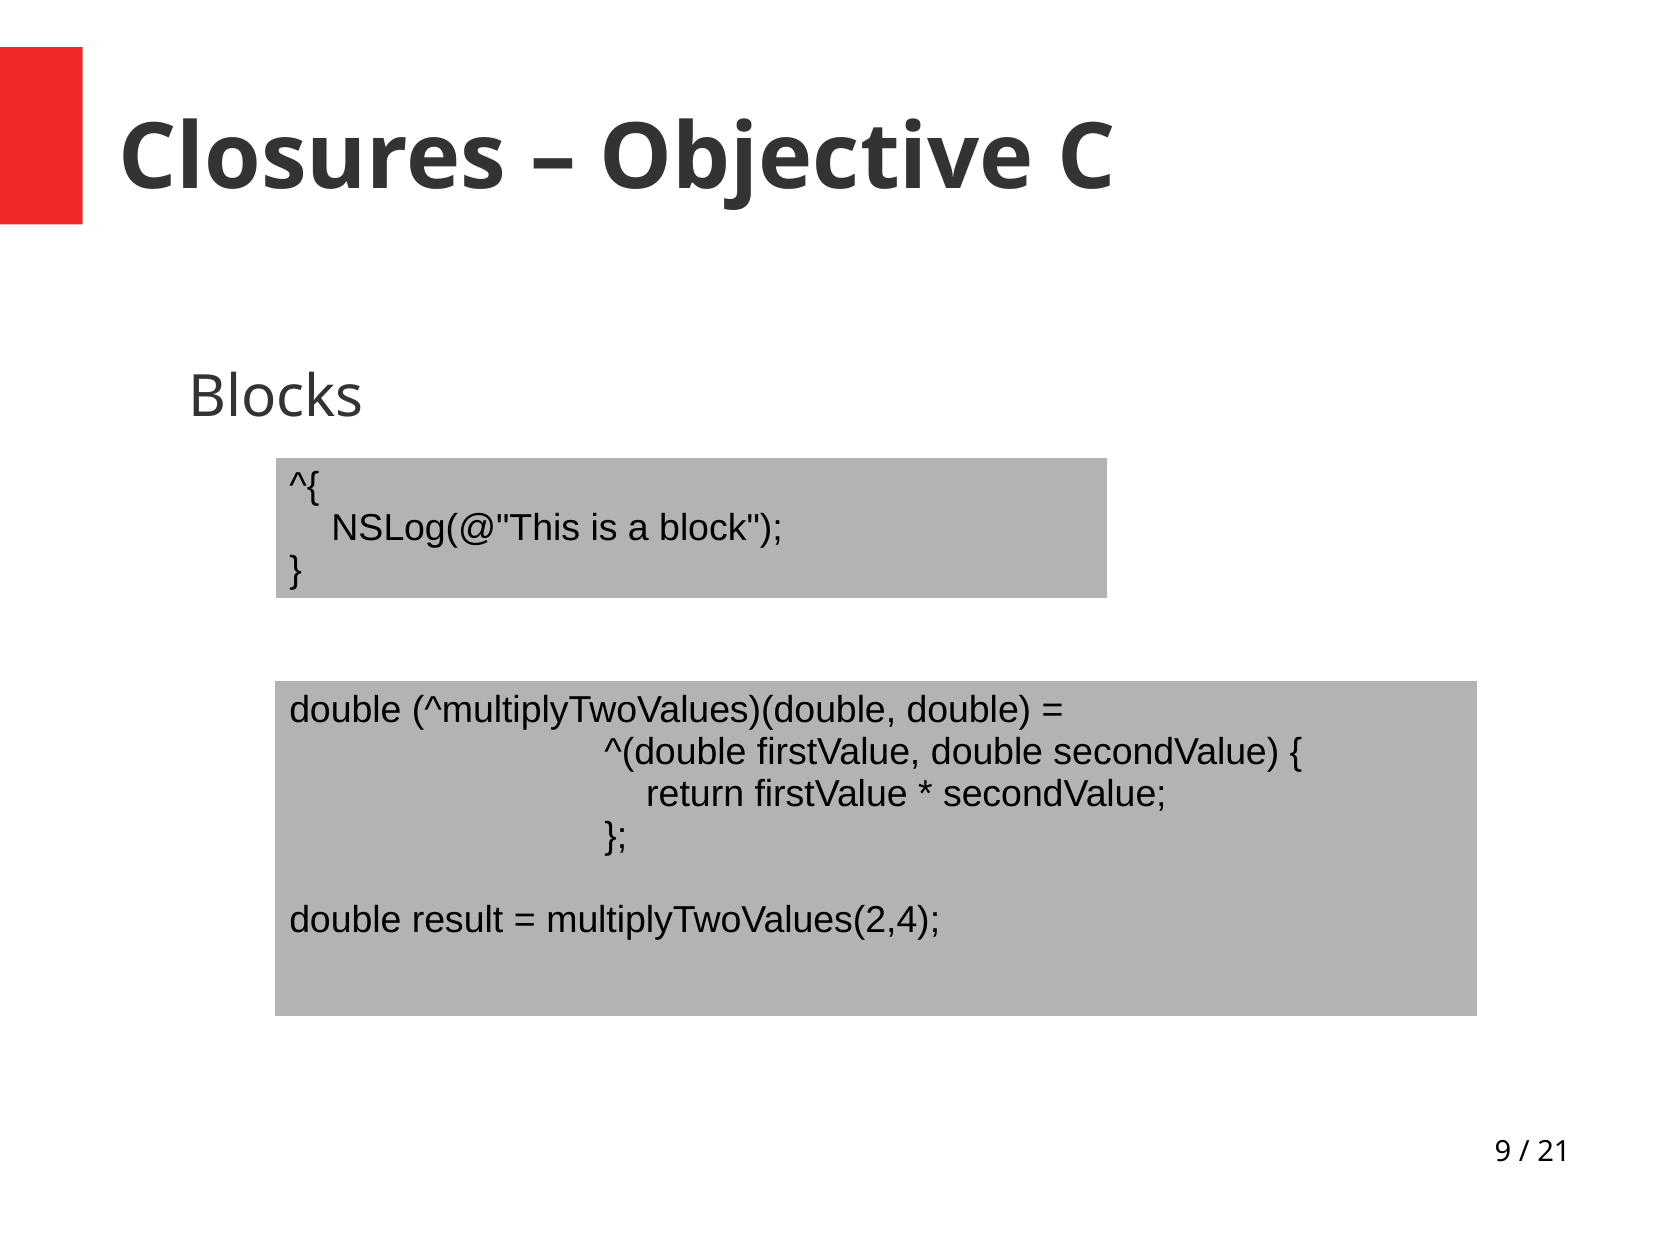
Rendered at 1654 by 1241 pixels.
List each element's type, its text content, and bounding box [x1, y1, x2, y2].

list Blocks [118, 354, 436, 451]
title Closures – Objective C [118, 49, 1571, 257]
table_header ^{ NSLog(@"This is a block"); } [276, 458, 1107, 598]
table_header double (^multiplyTwoValues)(double, double) = ^(double firstValue, double secondValue) { return firstValue * secondValue; }; double result = multiplyTwoValues(2,4); [275, 681, 1477, 1016]
